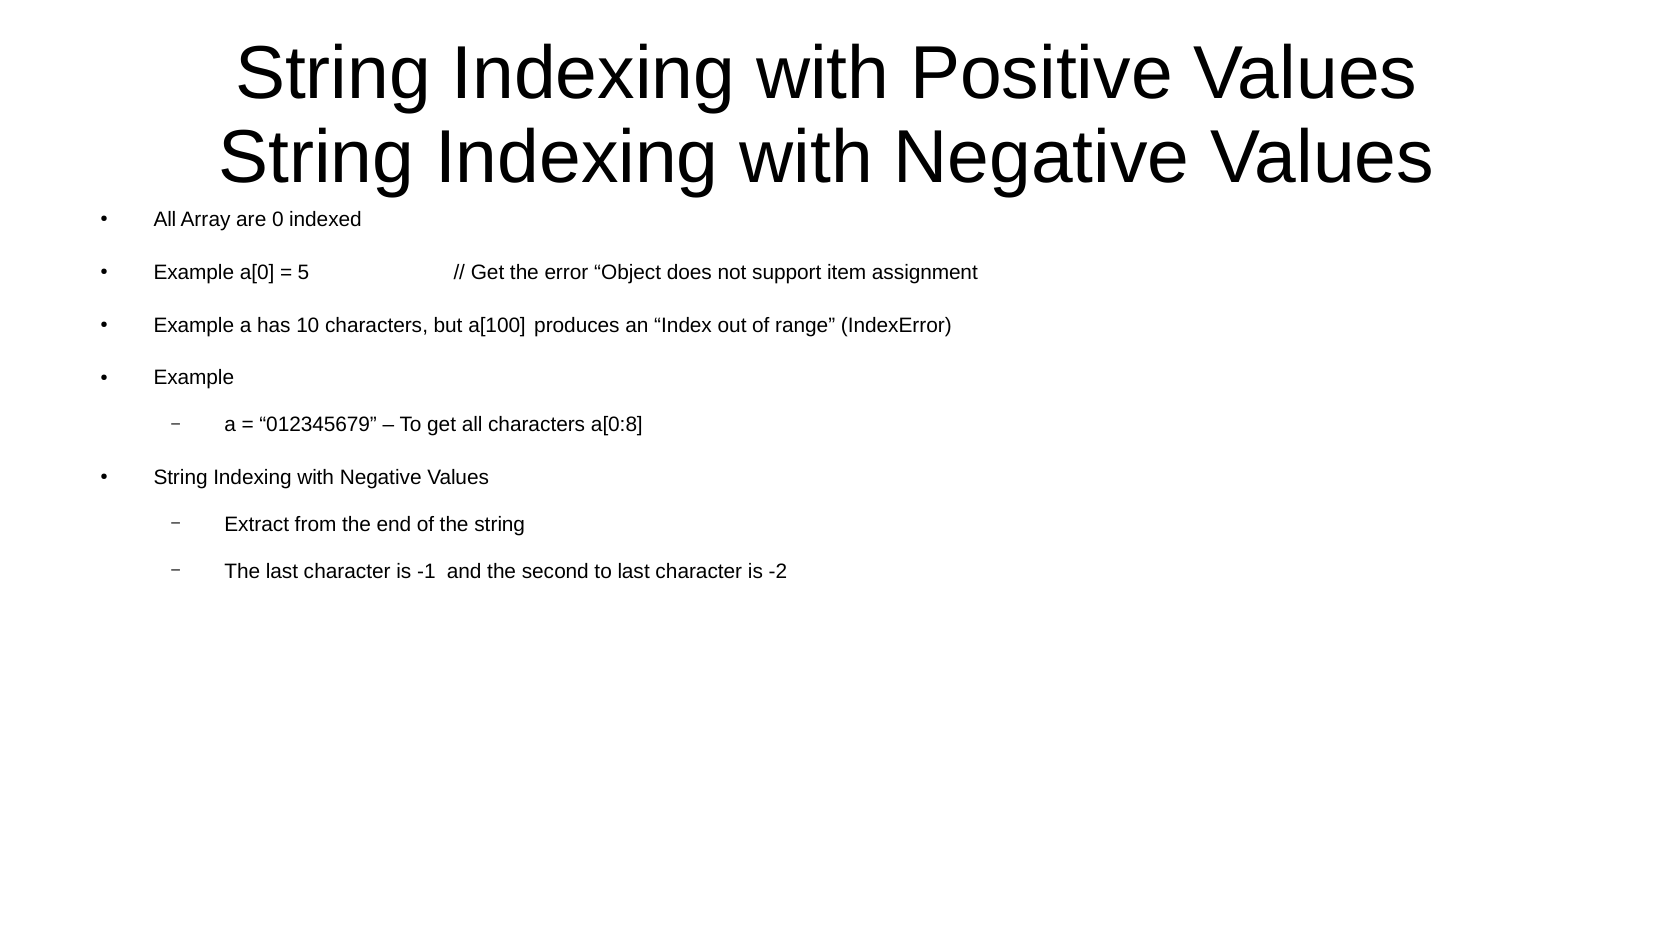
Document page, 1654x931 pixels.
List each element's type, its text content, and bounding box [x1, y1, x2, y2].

title String Indexing with Positive Values String Indexing with Negative Values [82, 21, 1571, 207]
list All Array are 0 indexed Example a[0] = 5 // Get the error “Object does not support item assignment Example a has 10 characters, but a[100] produces an “Index out of range” (IndexError) Example a = “012345679” – To get all characters a[0:8] String Indexing with Negative Values Extract from the end of the string The last character is -1 and the second to last character is -2 [82, 207, 1571, 748]
